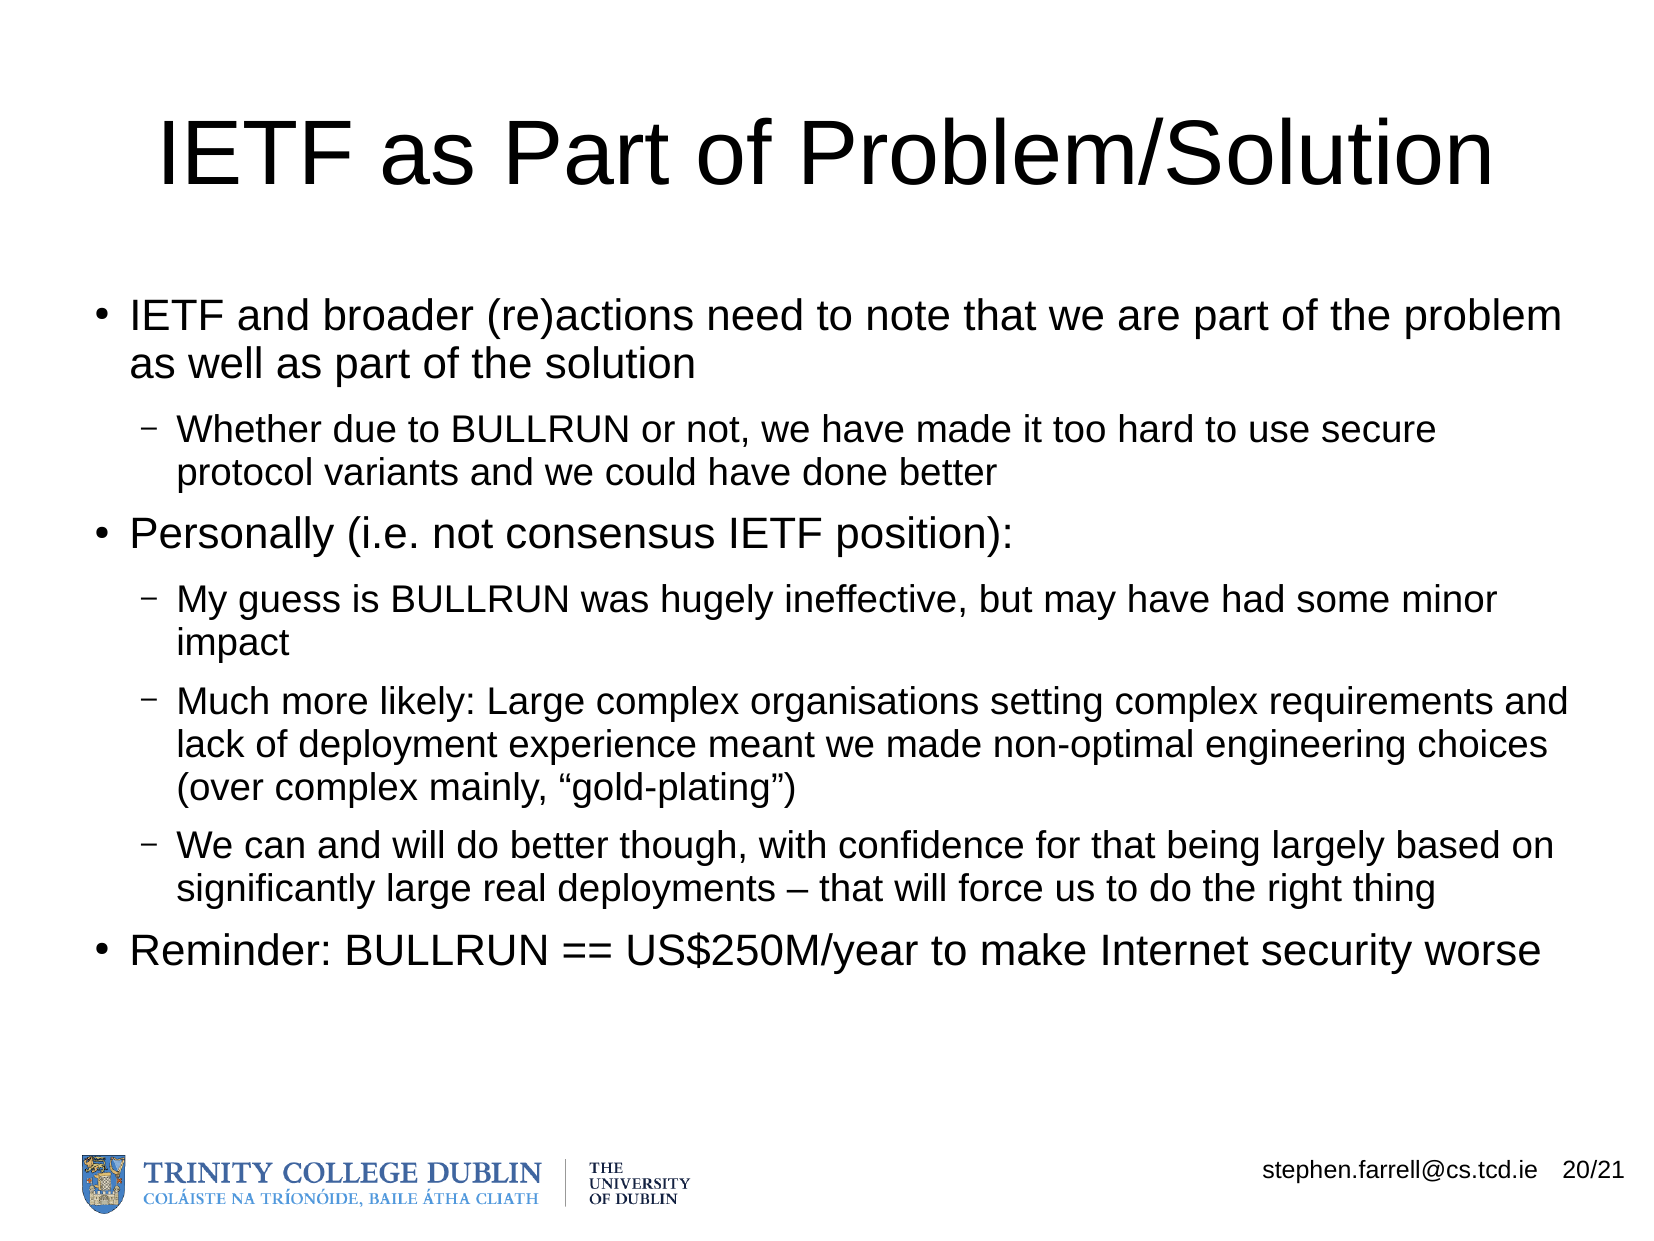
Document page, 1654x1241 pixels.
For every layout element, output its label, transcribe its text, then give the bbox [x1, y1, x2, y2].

list IETF and broader (re)actions need to note that we are part of the problem as well as part of the solution Whether due to BULLRUN or not, we have made it too hard to use secure protocol variants and we could have done better Personally (i.e. not consensus IETF position): My guess is BULLRUN was hugely ineffective, but may have had some minor impact Much more likely: Large complex organisations setting complex requirements and lack of deployment experience meant we made non-optimal engineering choices (over complex mainly, “gold-plating”) We can and will do better though, with confidence for that being largely based on significantly large real deployments – that will force us to do the right thing Reminder: BULLRUN == US$250M/year to make Internet security worse [82, 290, 1571, 1010]
picture [82, 1155, 694, 1214]
title IETF as Part of Problem/Solution [82, 49, 1571, 257]
